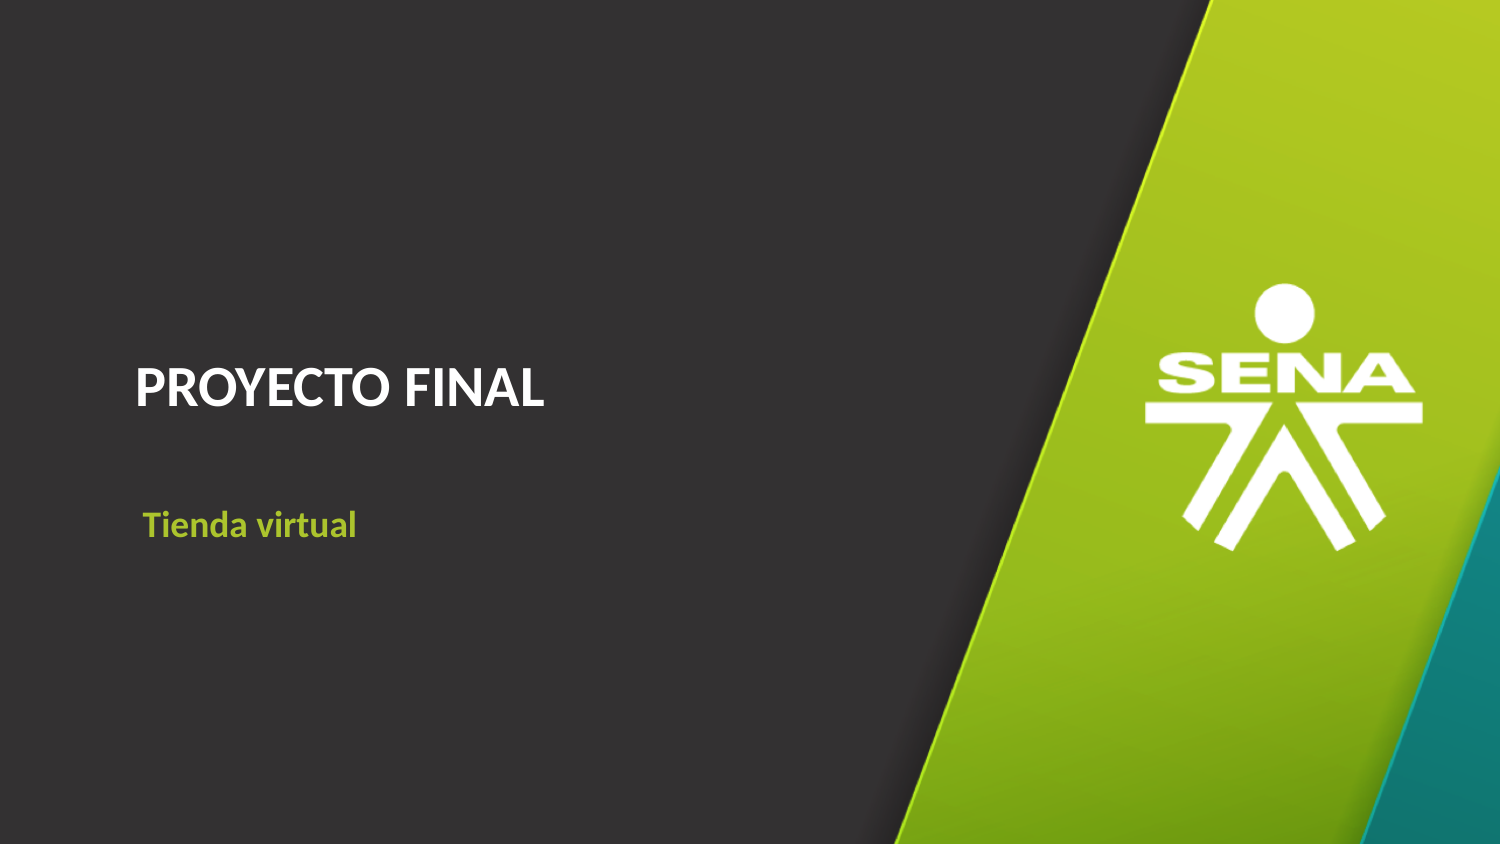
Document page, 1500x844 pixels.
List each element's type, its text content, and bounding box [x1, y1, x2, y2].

text_box PROYECTO FINAL [120, 340, 848, 426]
picture [0, 0, 1500, 844]
text_box Tienda virtual [127, 492, 737, 553]
